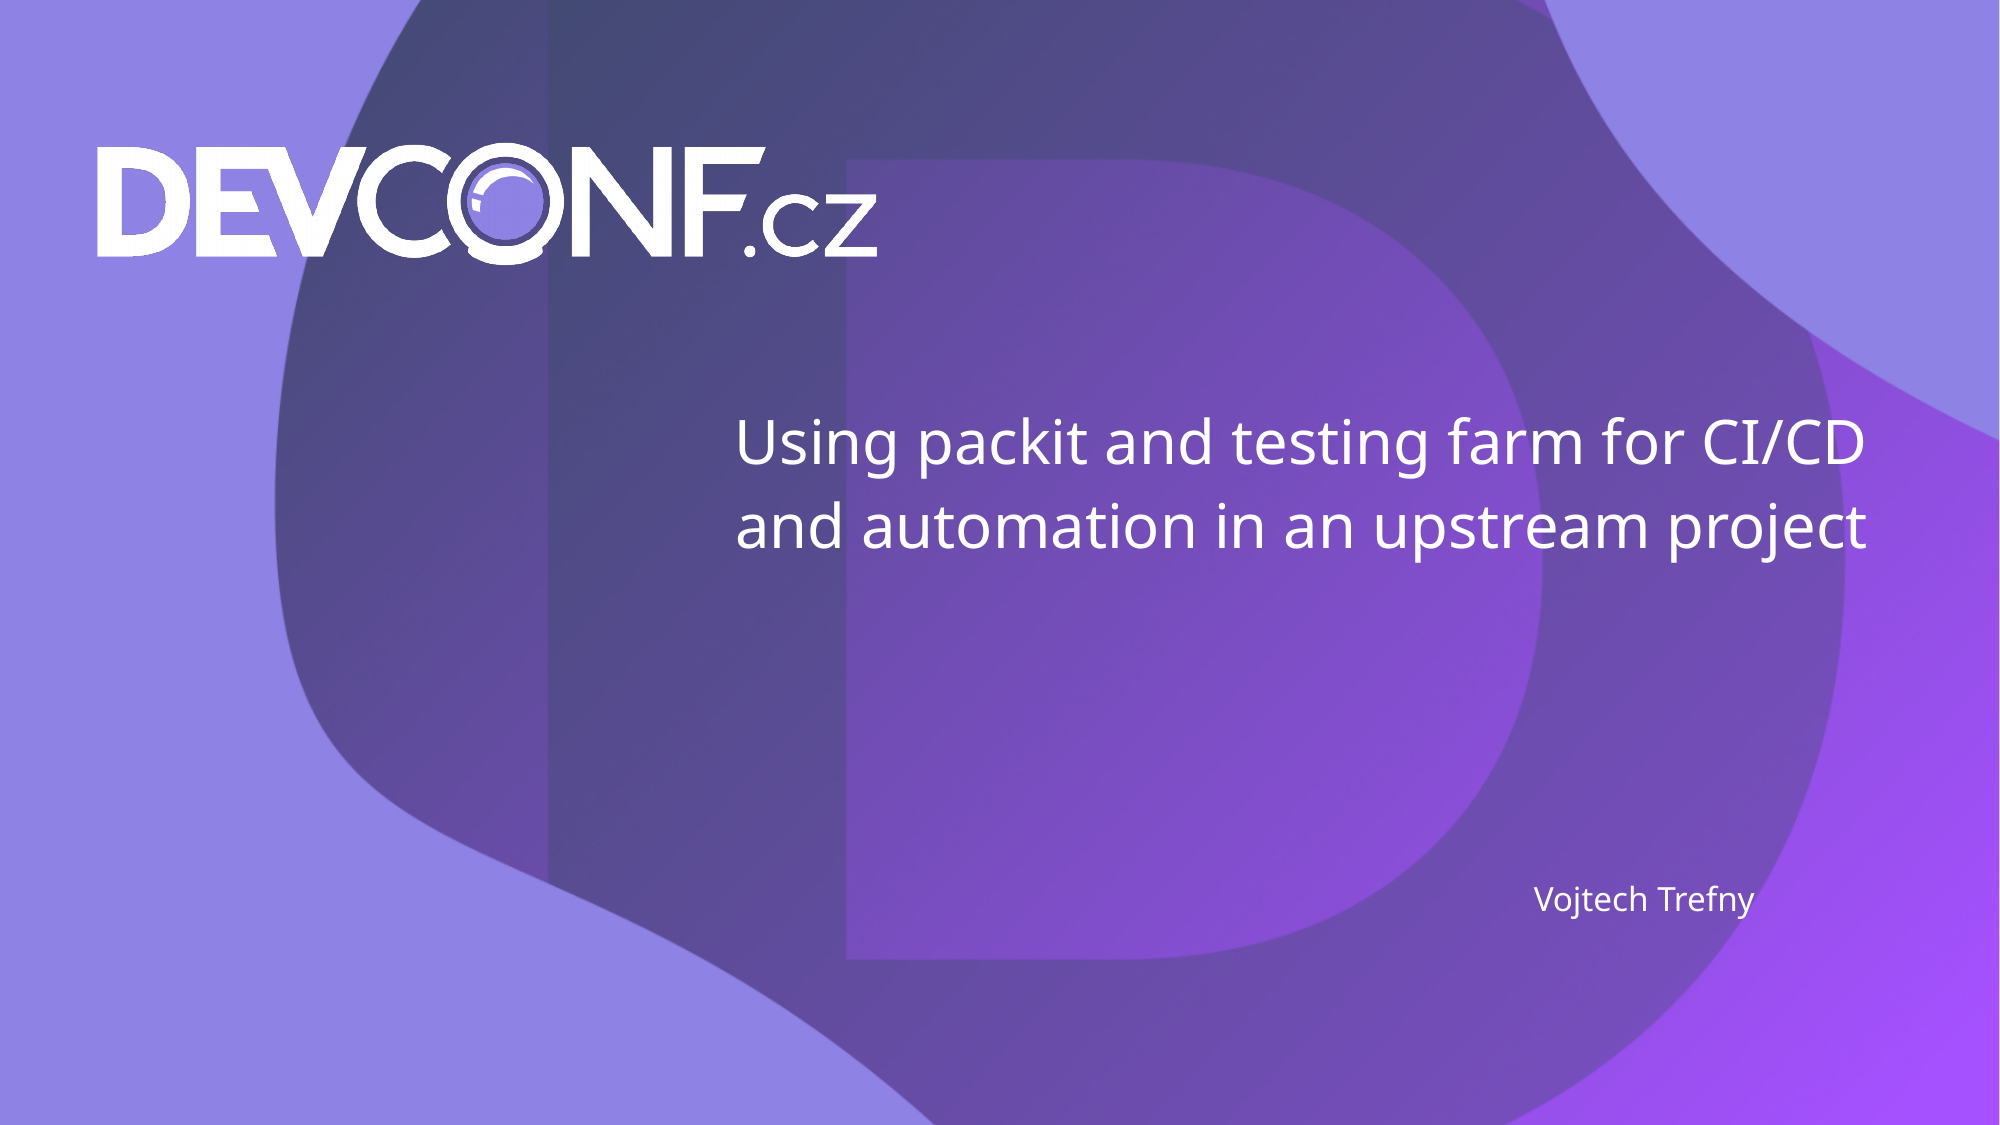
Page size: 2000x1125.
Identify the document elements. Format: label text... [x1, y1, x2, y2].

picture [0, 0, 2000, 1125]
title Using packit and testing farm for CI/CD and automation in an upstream project [702, 394, 1869, 650]
subtitle Vojtech Trefny [1533, 876, 1867, 978]
